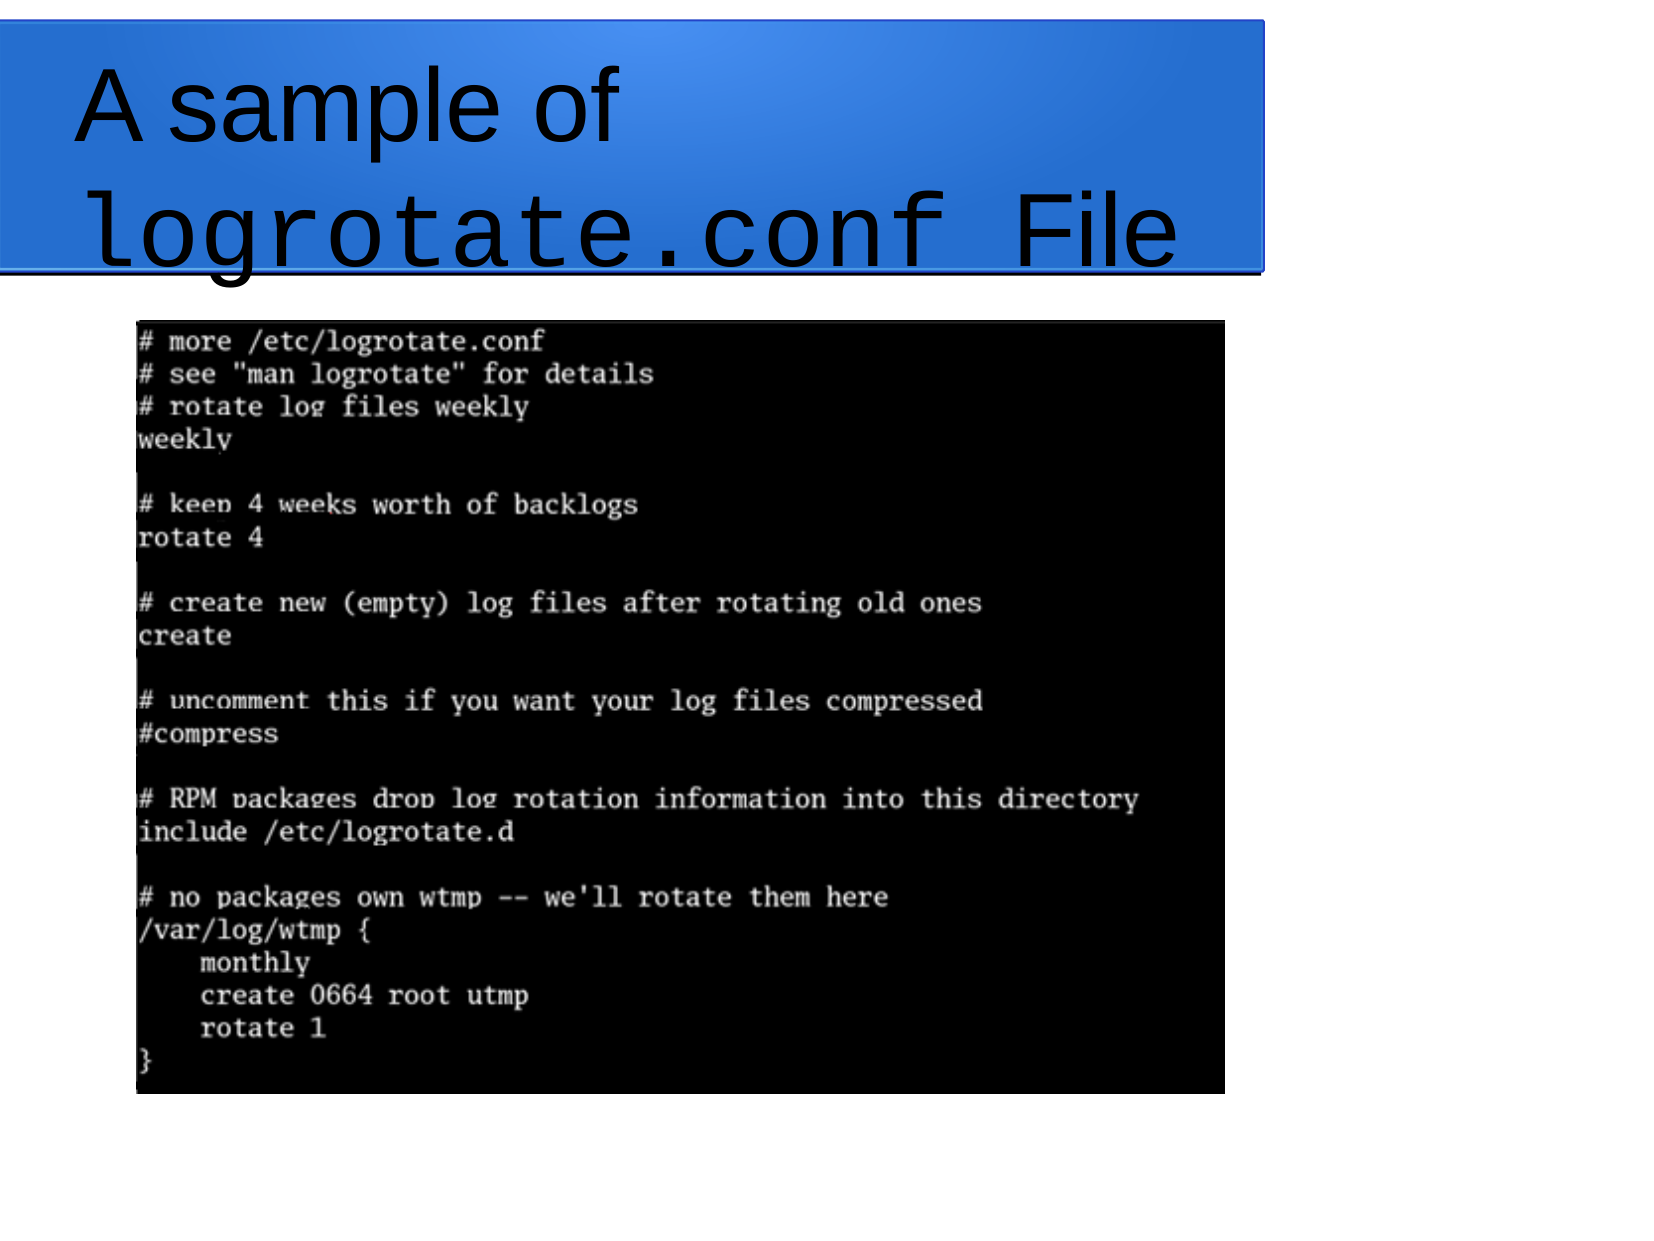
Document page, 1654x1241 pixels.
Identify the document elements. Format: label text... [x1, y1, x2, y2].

title A sample of logrotate.conf File [60, 30, 1535, 237]
picture [136, 320, 1225, 1094]
